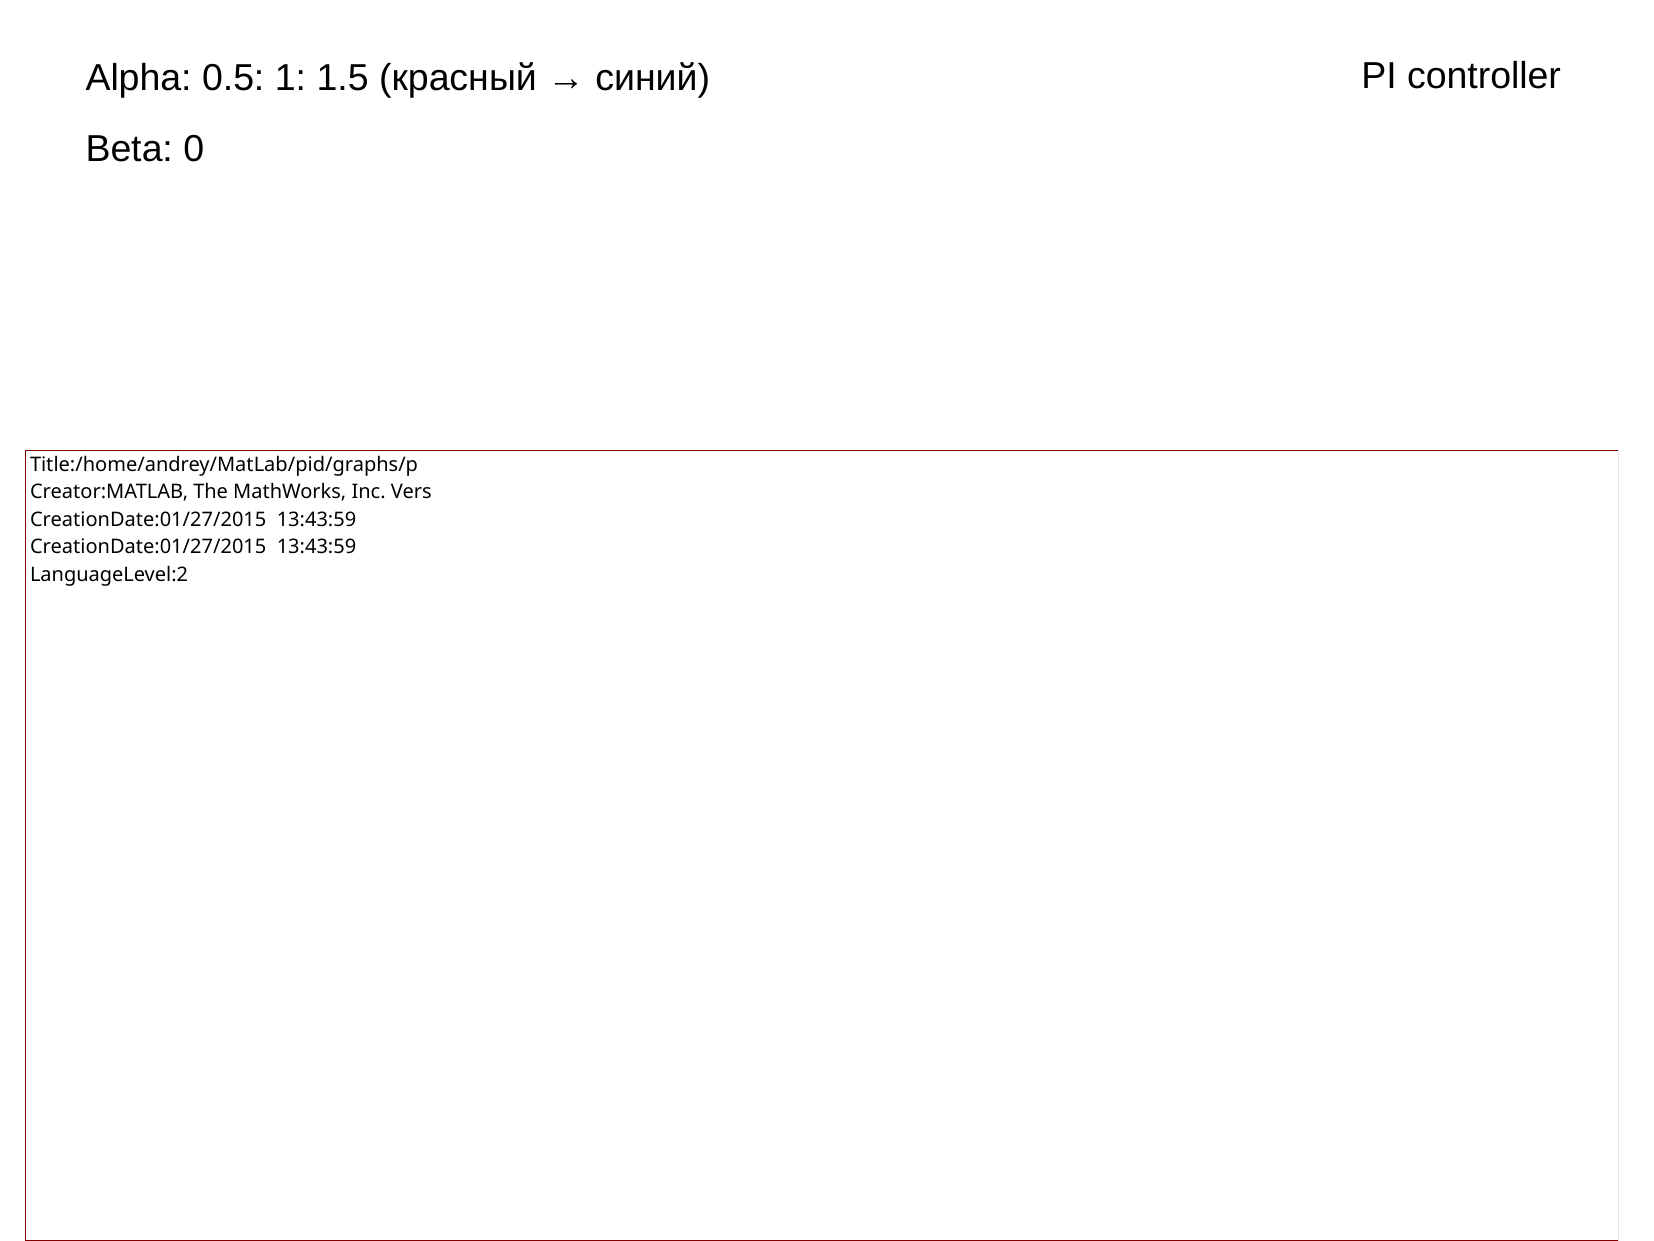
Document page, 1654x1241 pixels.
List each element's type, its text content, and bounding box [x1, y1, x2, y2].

text_box PI controller [1346, 47, 1576, 105]
text_box Beta: 0 [70, 120, 745, 178]
picture [23, 448, 1619, 1241]
text_box Alpha: 0.5: 1: 1.5 (красный → синий) [70, 49, 737, 107]
